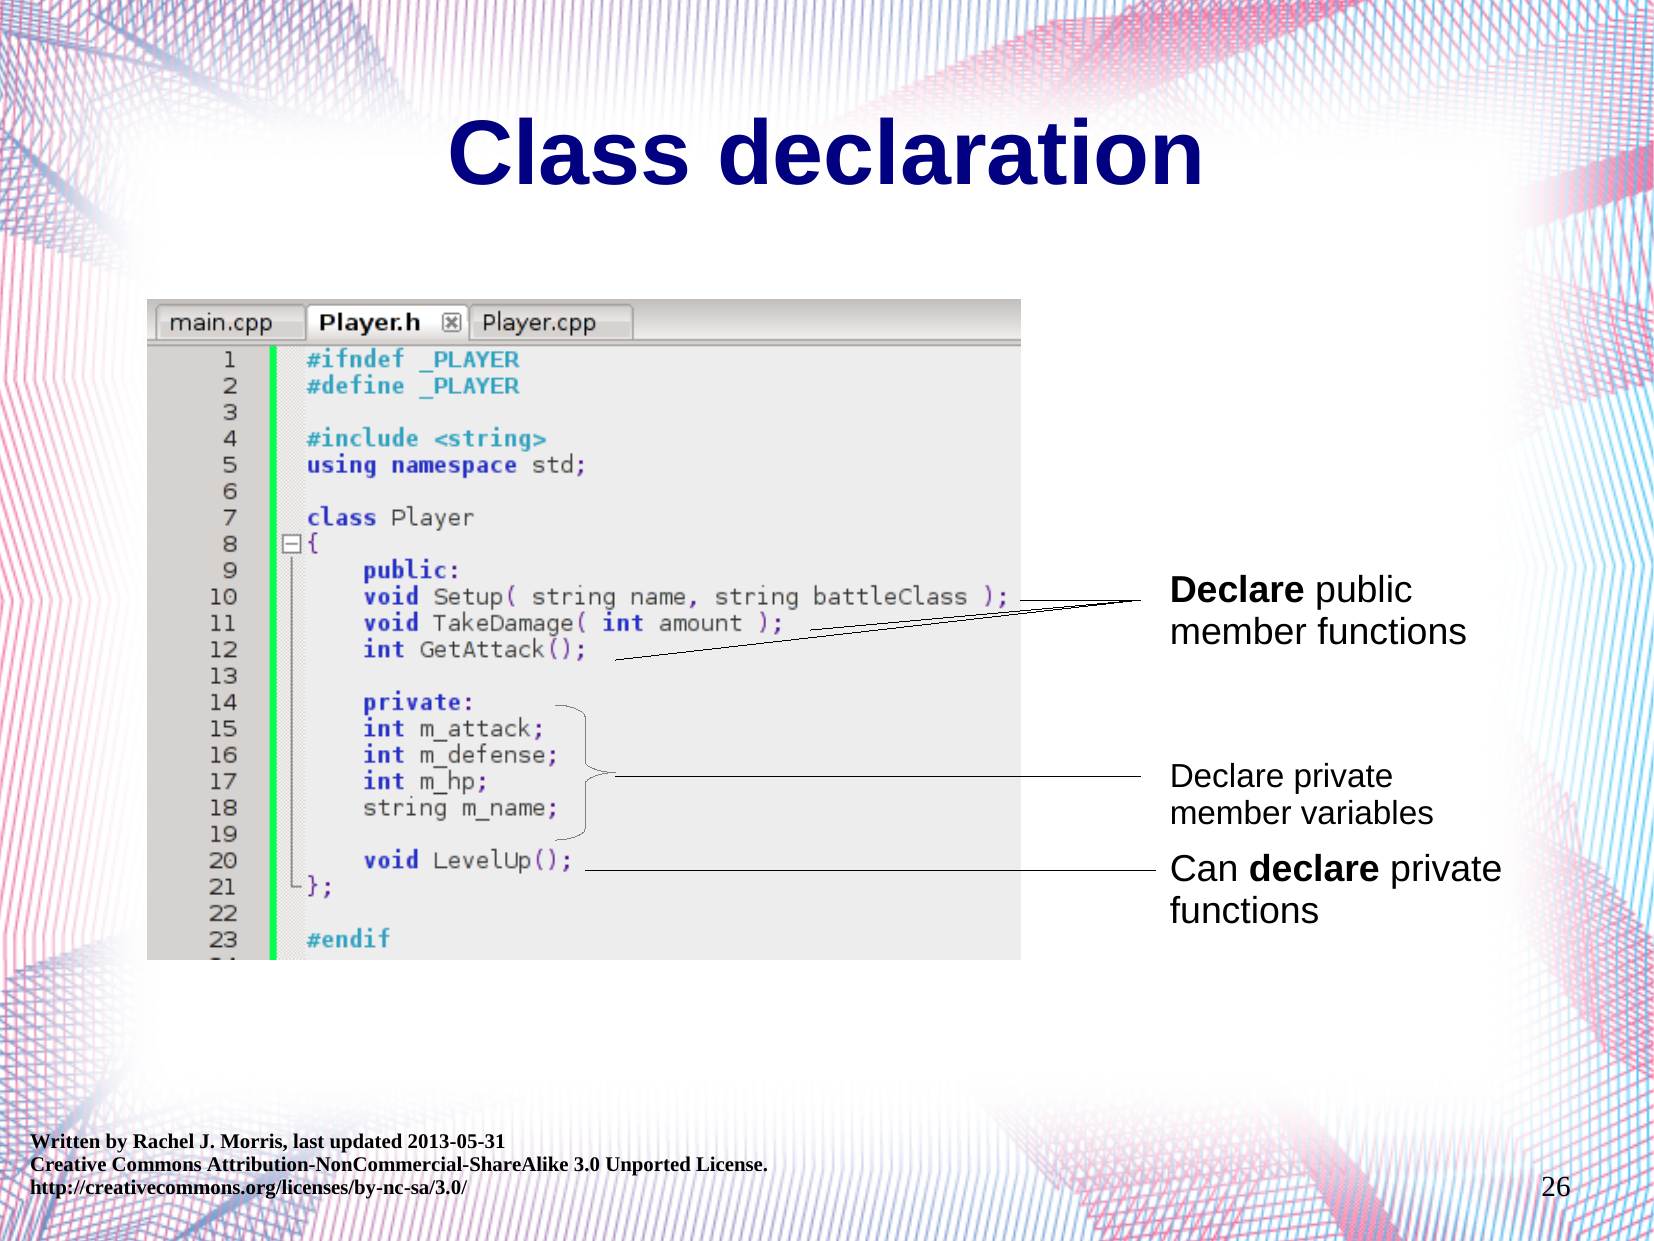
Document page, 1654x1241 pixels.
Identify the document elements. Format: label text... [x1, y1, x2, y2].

text_box Can declare private functions [1155, 840, 1576, 939]
picture [0, 0, 1654, 1241]
text_box Declare private member variables [1155, 750, 1516, 839]
text_box Declare public member functions [1155, 561, 1576, 661]
title Class declaration [82, 49, 1571, 257]
